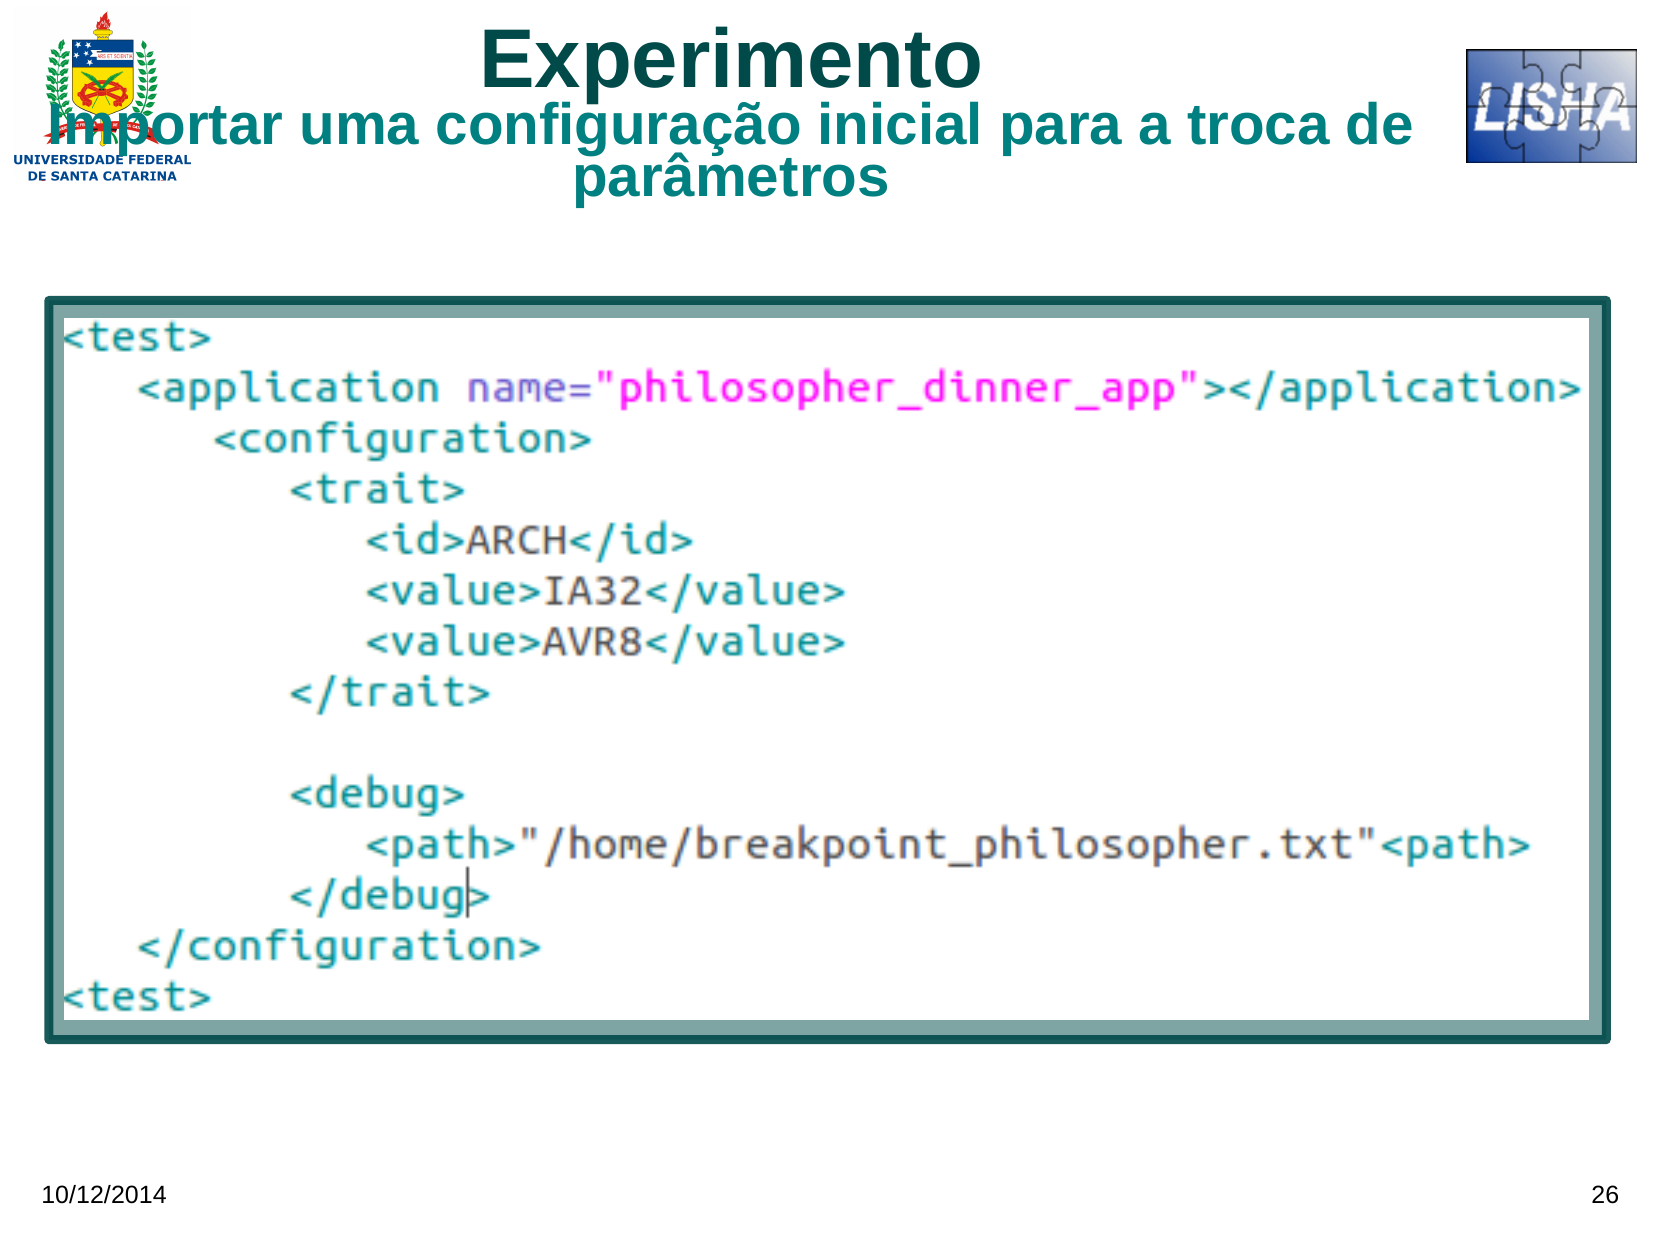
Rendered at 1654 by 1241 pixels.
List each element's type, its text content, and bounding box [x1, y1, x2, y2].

text_box [48, 300, 1607, 1040]
picture [1466, 49, 1637, 163]
picture [64, 318, 1589, 1020]
title Experimento Importar uma configuração inicial para a troca de parâmetros [37, 3, 1426, 232]
picture [13, 6, 37, 181]
